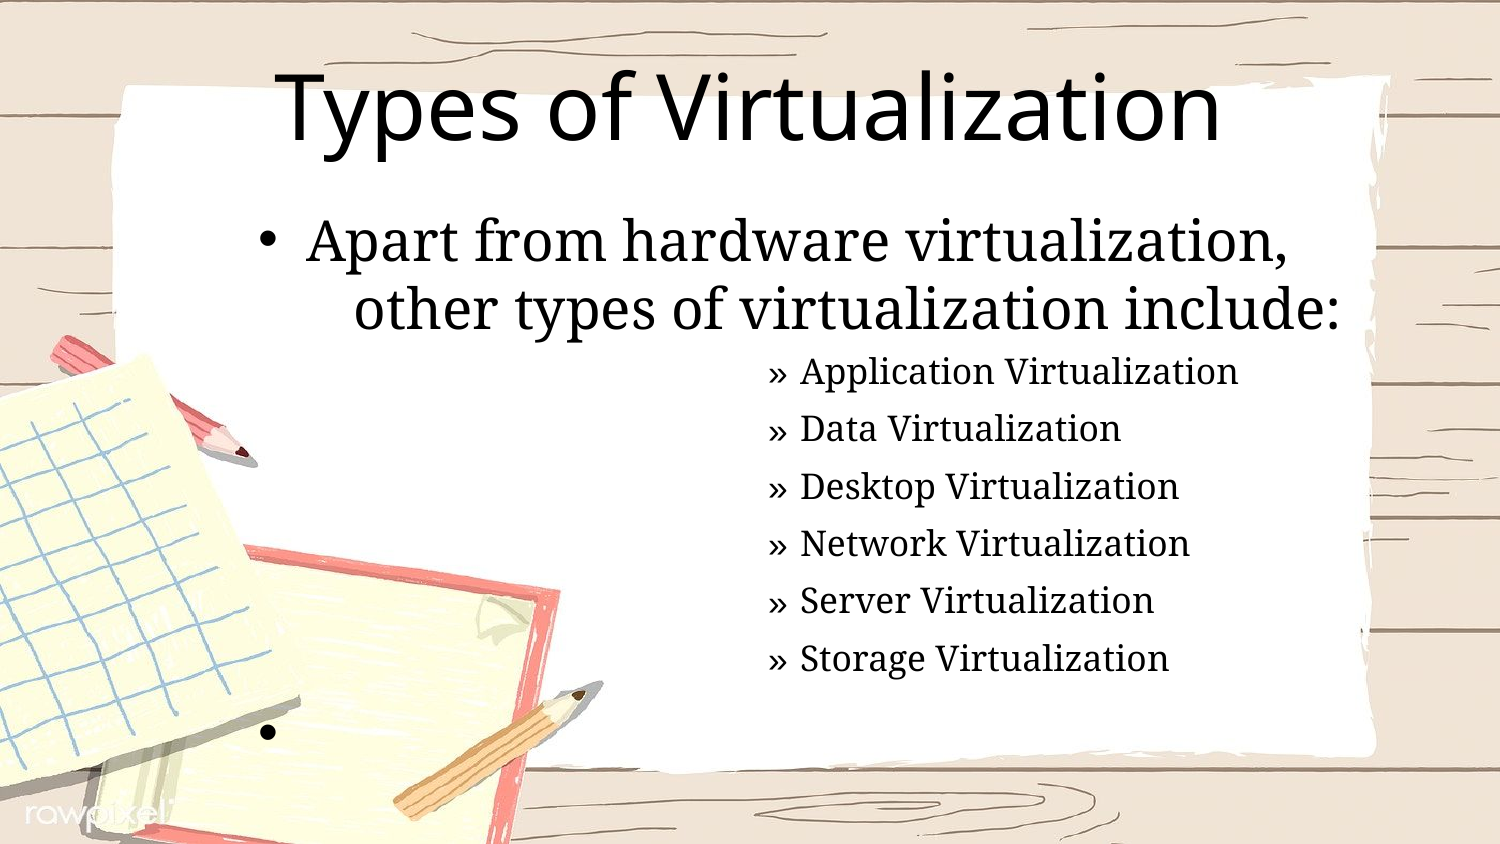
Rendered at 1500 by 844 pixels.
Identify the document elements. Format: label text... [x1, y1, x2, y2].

title Types of Virtualization [75, 33, 1426, 175]
list Apart from hardware virtualization, other types of virtualization include: Application Virtualization Data Virtualization Desktop Virtualization Network Virtualization Server Virtualization Storage Virtualization [243, 196, 1363, 754]
